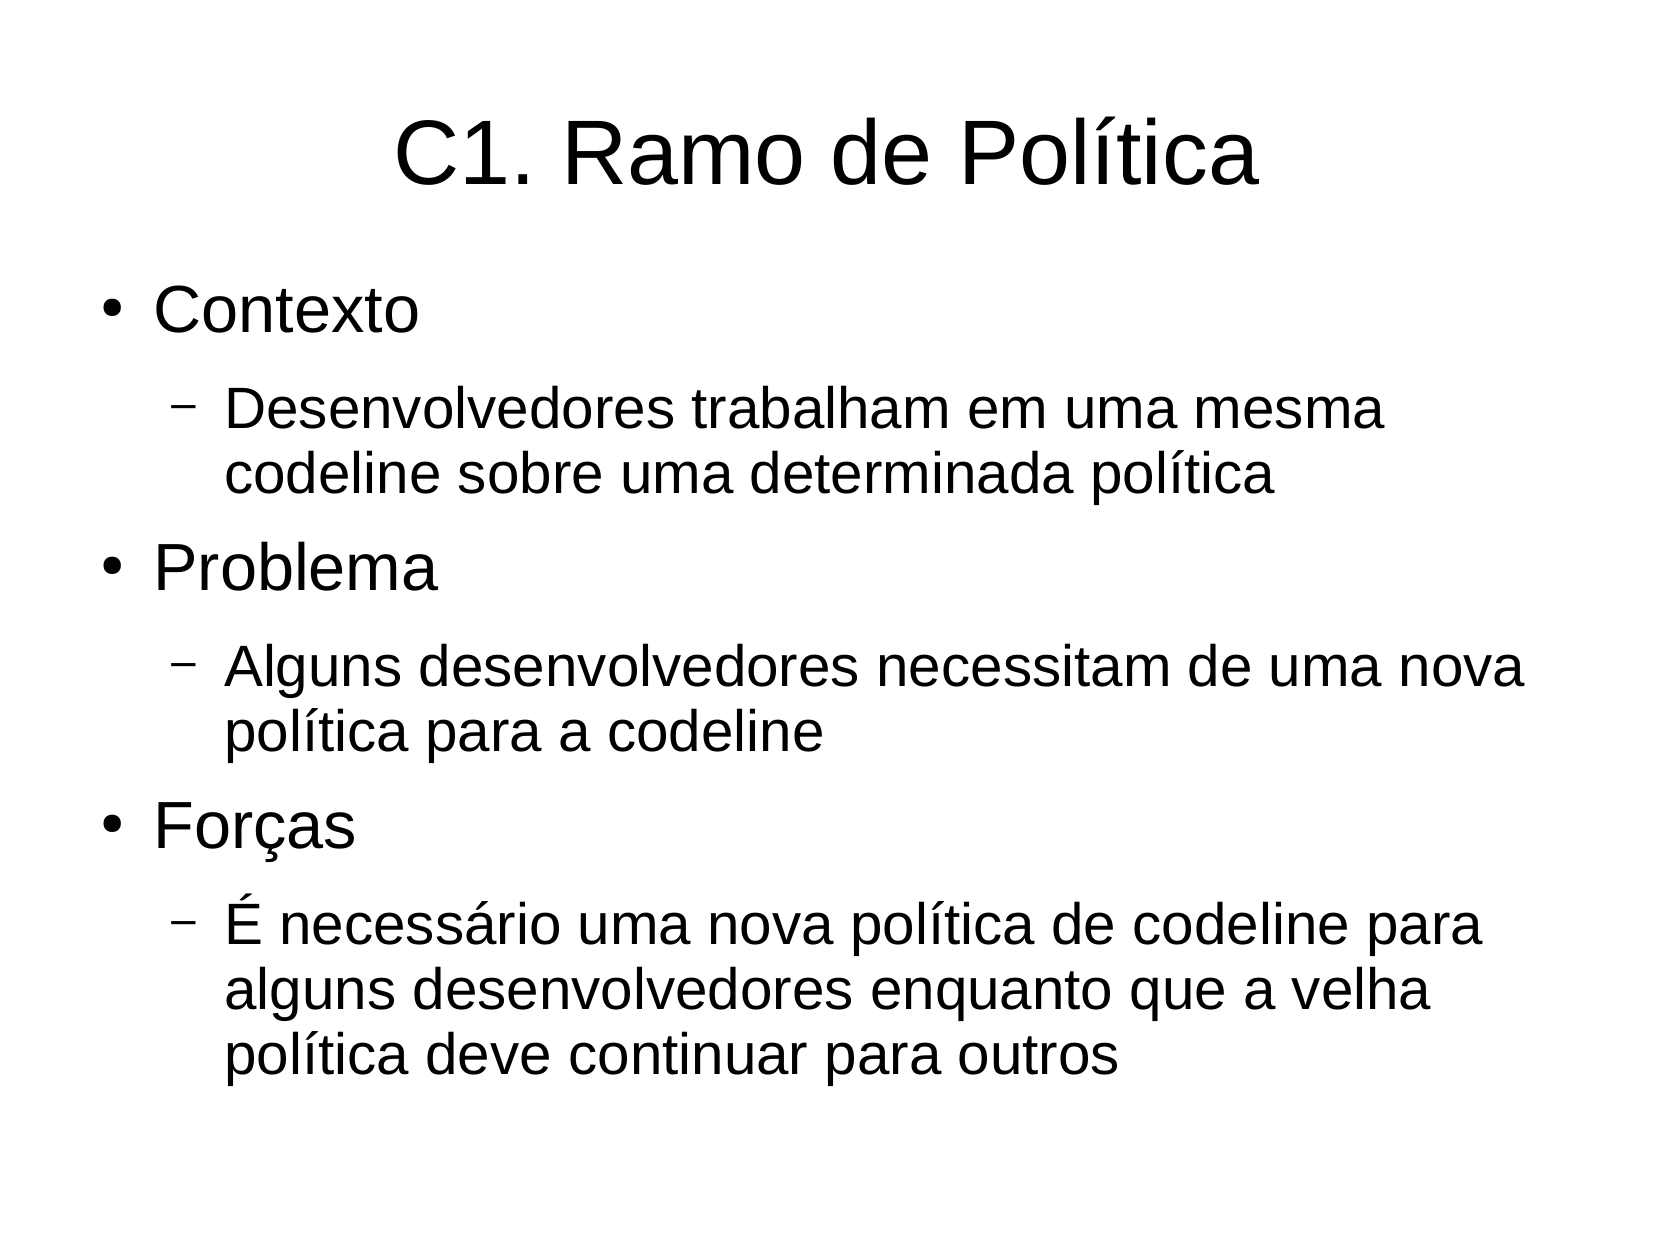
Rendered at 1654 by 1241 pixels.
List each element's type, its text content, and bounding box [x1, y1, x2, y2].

list Contexto Desenvolvedores trabalham em uma mesma codeline sobre uma determinada política Problema Alguns desenvolvedores necessitam de uma nova política para a codeline Forças É necessário uma nova política de codeline para alguns desenvolvedores enquanto que a velha política deve continuar para outros [82, 271, 1571, 1134]
title C1. Ramo de Política [82, 49, 1571, 257]
